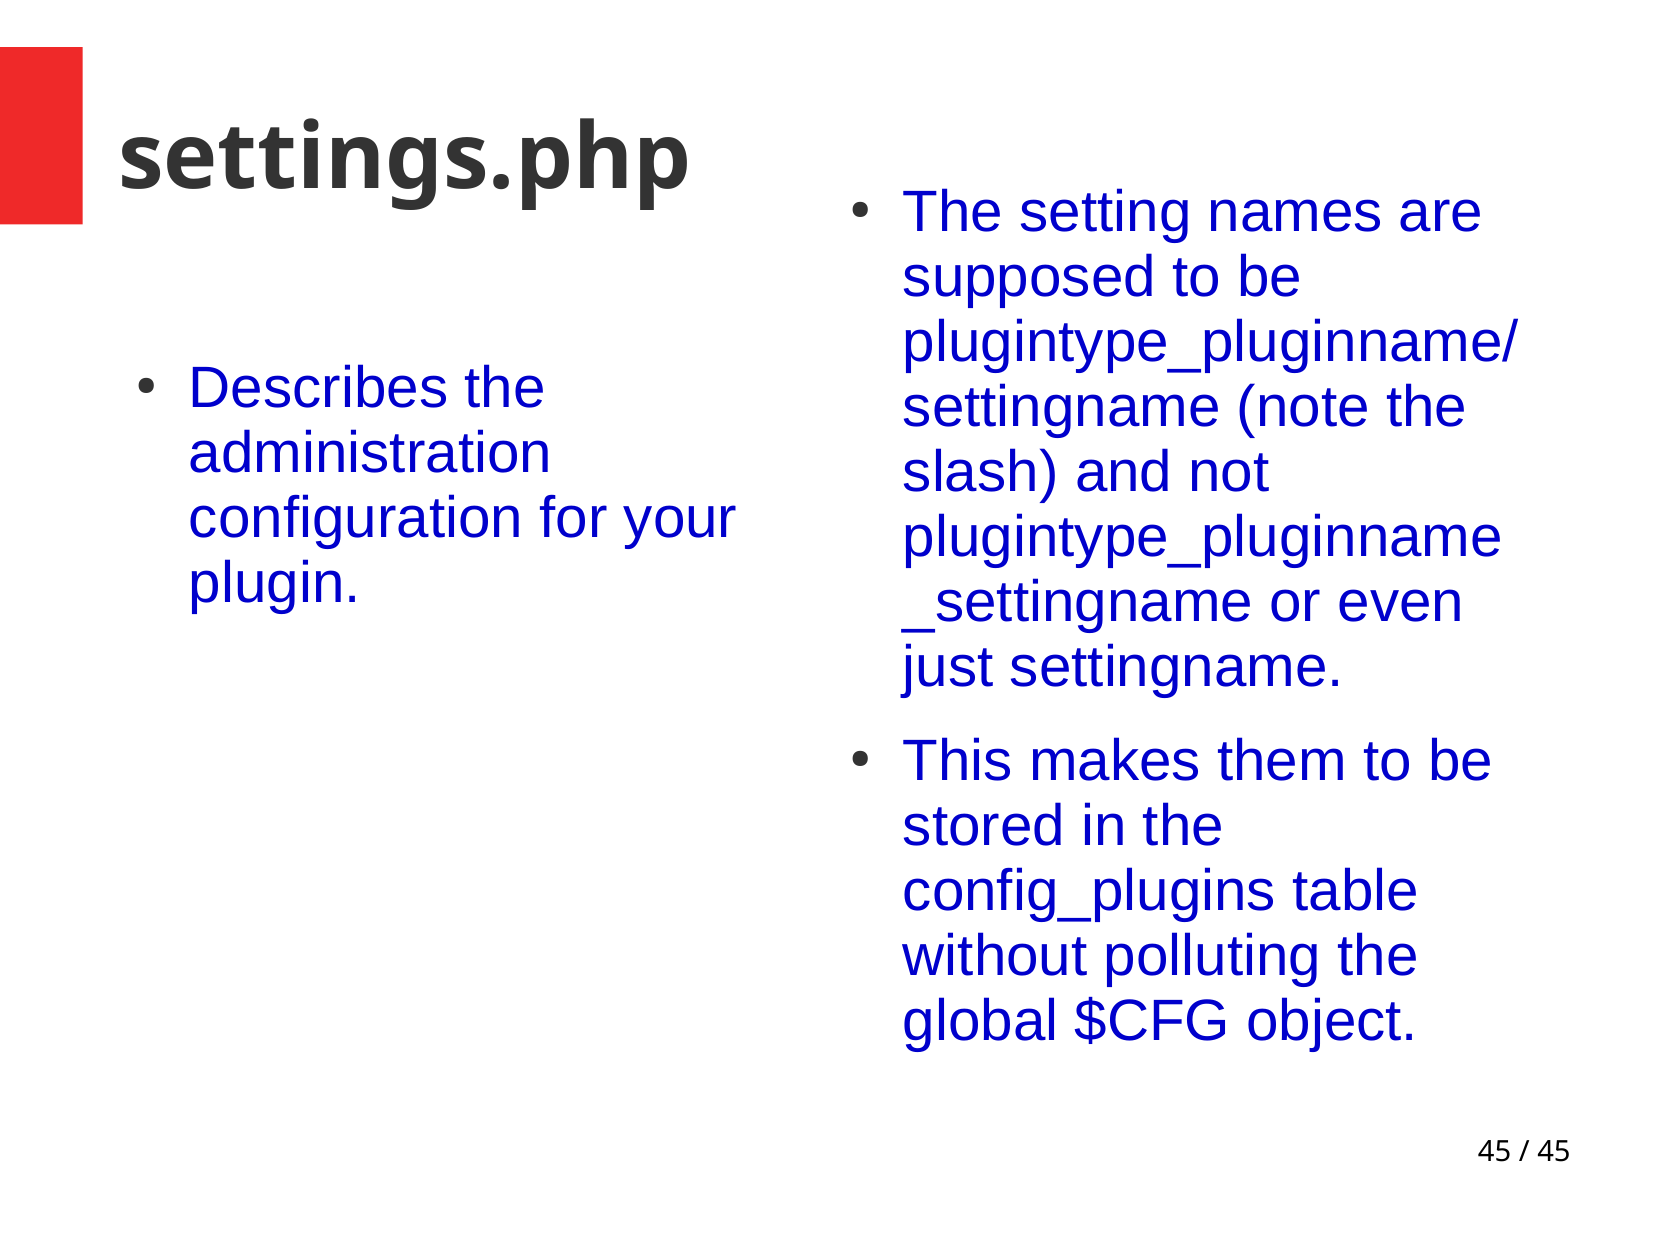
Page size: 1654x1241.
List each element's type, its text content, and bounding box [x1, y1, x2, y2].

list The setting names are supposed to be plugintype_pluginname/settingname (note the slash) and not plugintype_pluginname_settingname or even just settingname. This makes them to be stored in the config_plugins table without polluting the global $CFG object. [832, 178, 1524, 898]
list Describes the administration configuration for your plugin. [118, 354, 810, 1074]
title settings.php [118, 49, 1571, 257]
